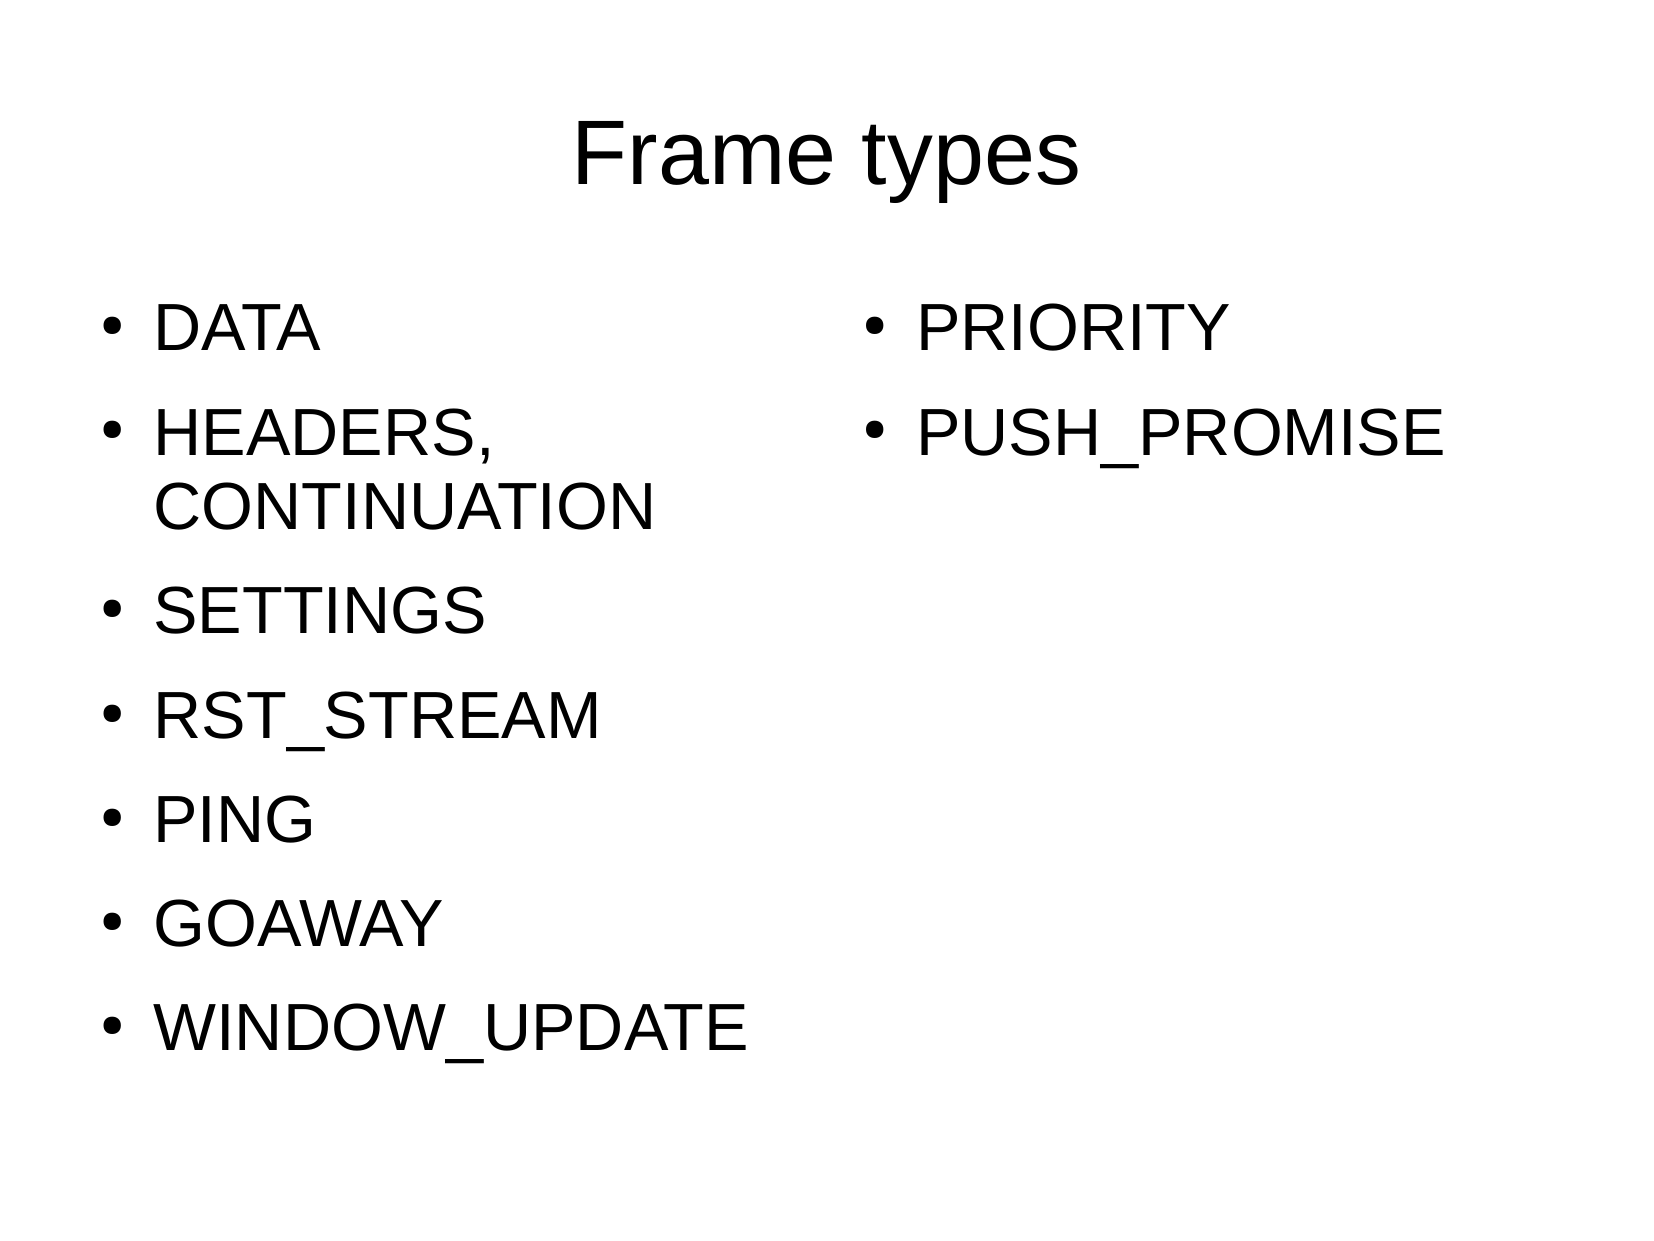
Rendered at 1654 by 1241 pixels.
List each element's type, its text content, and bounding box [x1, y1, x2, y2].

list DATA HEADERS, CONTINUATION SETTINGS RST_STREAM PING GOAWAY WINDOW_UPDATE [82, 290, 809, 1109]
title Frame types [82, 49, 1571, 257]
list PRIORITY PUSH_PROMISE [845, 290, 1572, 1109]
